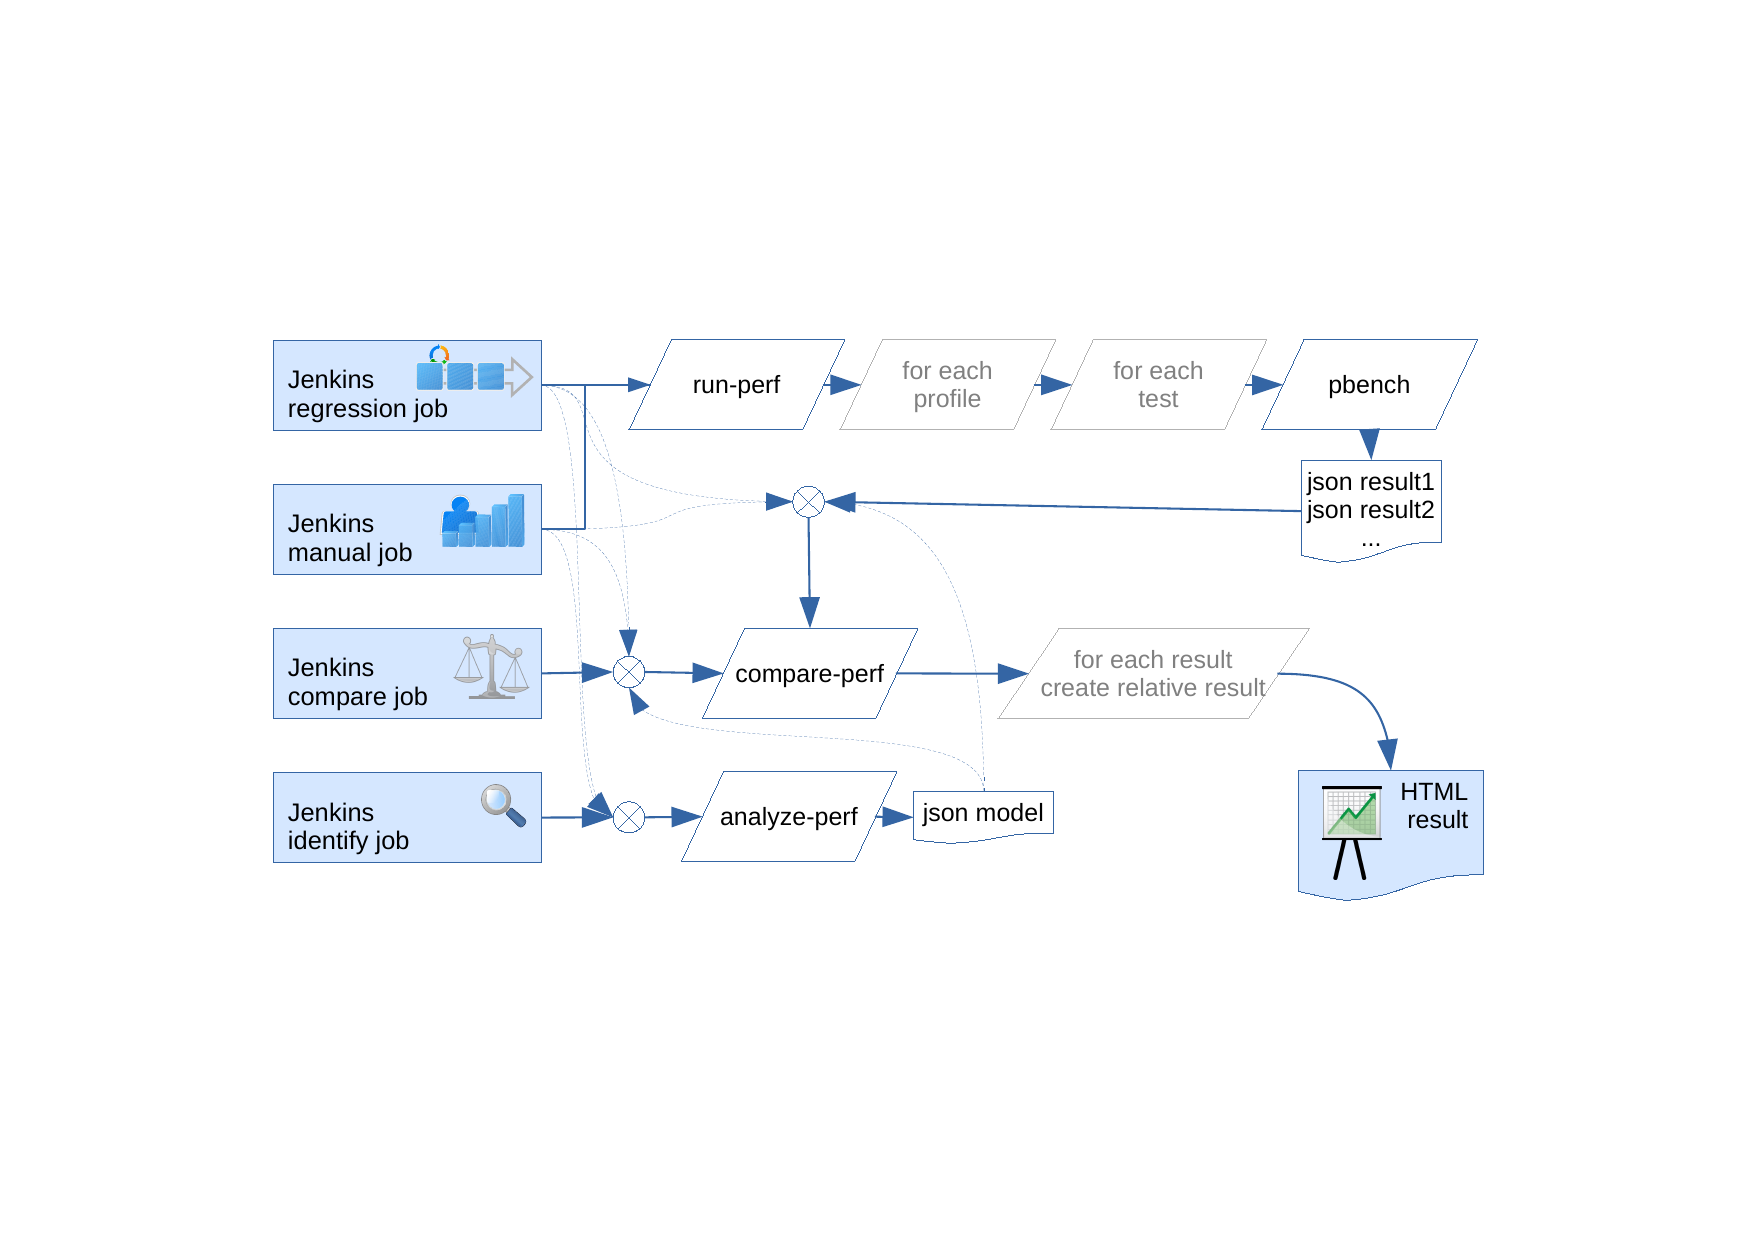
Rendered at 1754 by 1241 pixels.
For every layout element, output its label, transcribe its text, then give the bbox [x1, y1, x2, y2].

picture [453, 634, 530, 699]
text_box analyze-perf [681, 771, 897, 862]
picture [1322, 786, 1382, 880]
picture [436, 490, 528, 551]
text_box [792, 486, 825, 518]
text_box [613, 801, 645, 833]
text_box Jenkins regression job [273, 340, 542, 431]
text_box [613, 656, 645, 688]
text_box run-perf [628, 339, 845, 430]
text_box Jenkins compare job [273, 628, 542, 719]
text_box Jenkins manual job [273, 484, 542, 575]
text_box Jenkins identify job [273, 772, 542, 863]
picture [409, 343, 536, 401]
text_box HTML result [1298, 770, 1484, 901]
text_box for each test [1050, 339, 1267, 430]
text_box json result1 json result2 ... [1301, 460, 1442, 563]
text_box json model [913, 791, 1054, 844]
picture [477, 778, 530, 833]
text_box for each profile [839, 339, 1056, 430]
text_box compare-perf [702, 628, 918, 719]
text_box for each result create relative result [997, 628, 1310, 719]
text_box pbench [1261, 339, 1478, 430]
